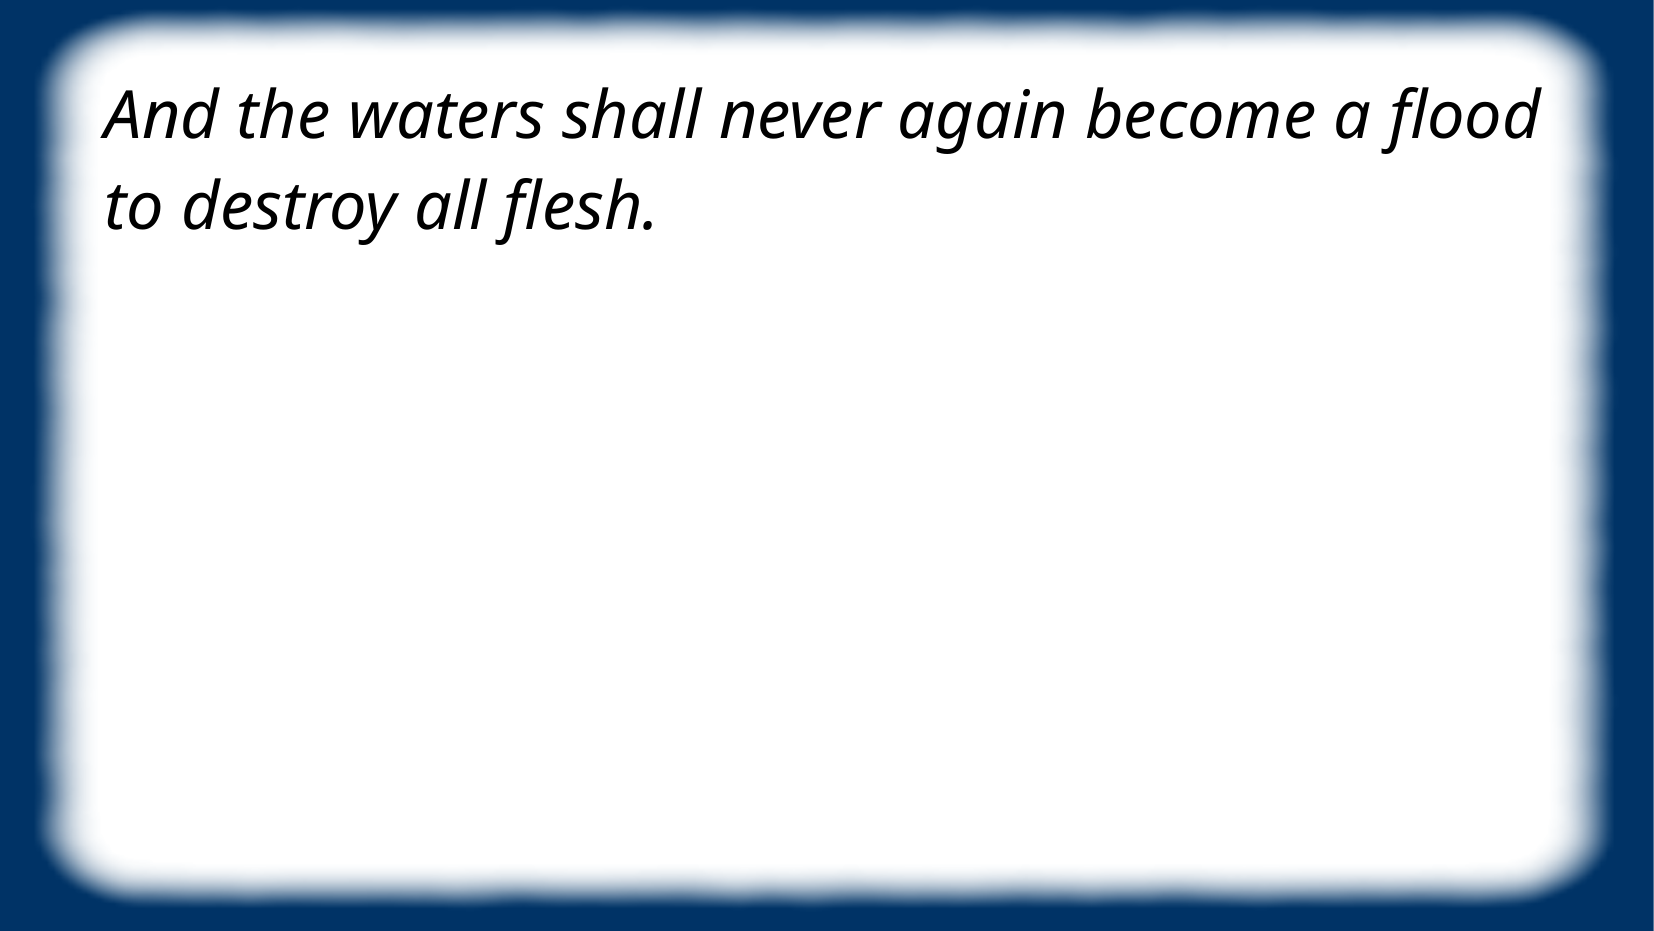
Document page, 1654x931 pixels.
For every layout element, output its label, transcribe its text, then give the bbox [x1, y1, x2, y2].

text_box And the waters shall never again become a flood to destroy all flesh. [90, 60, 1561, 301]
picture [0, 0, 1654, 931]
